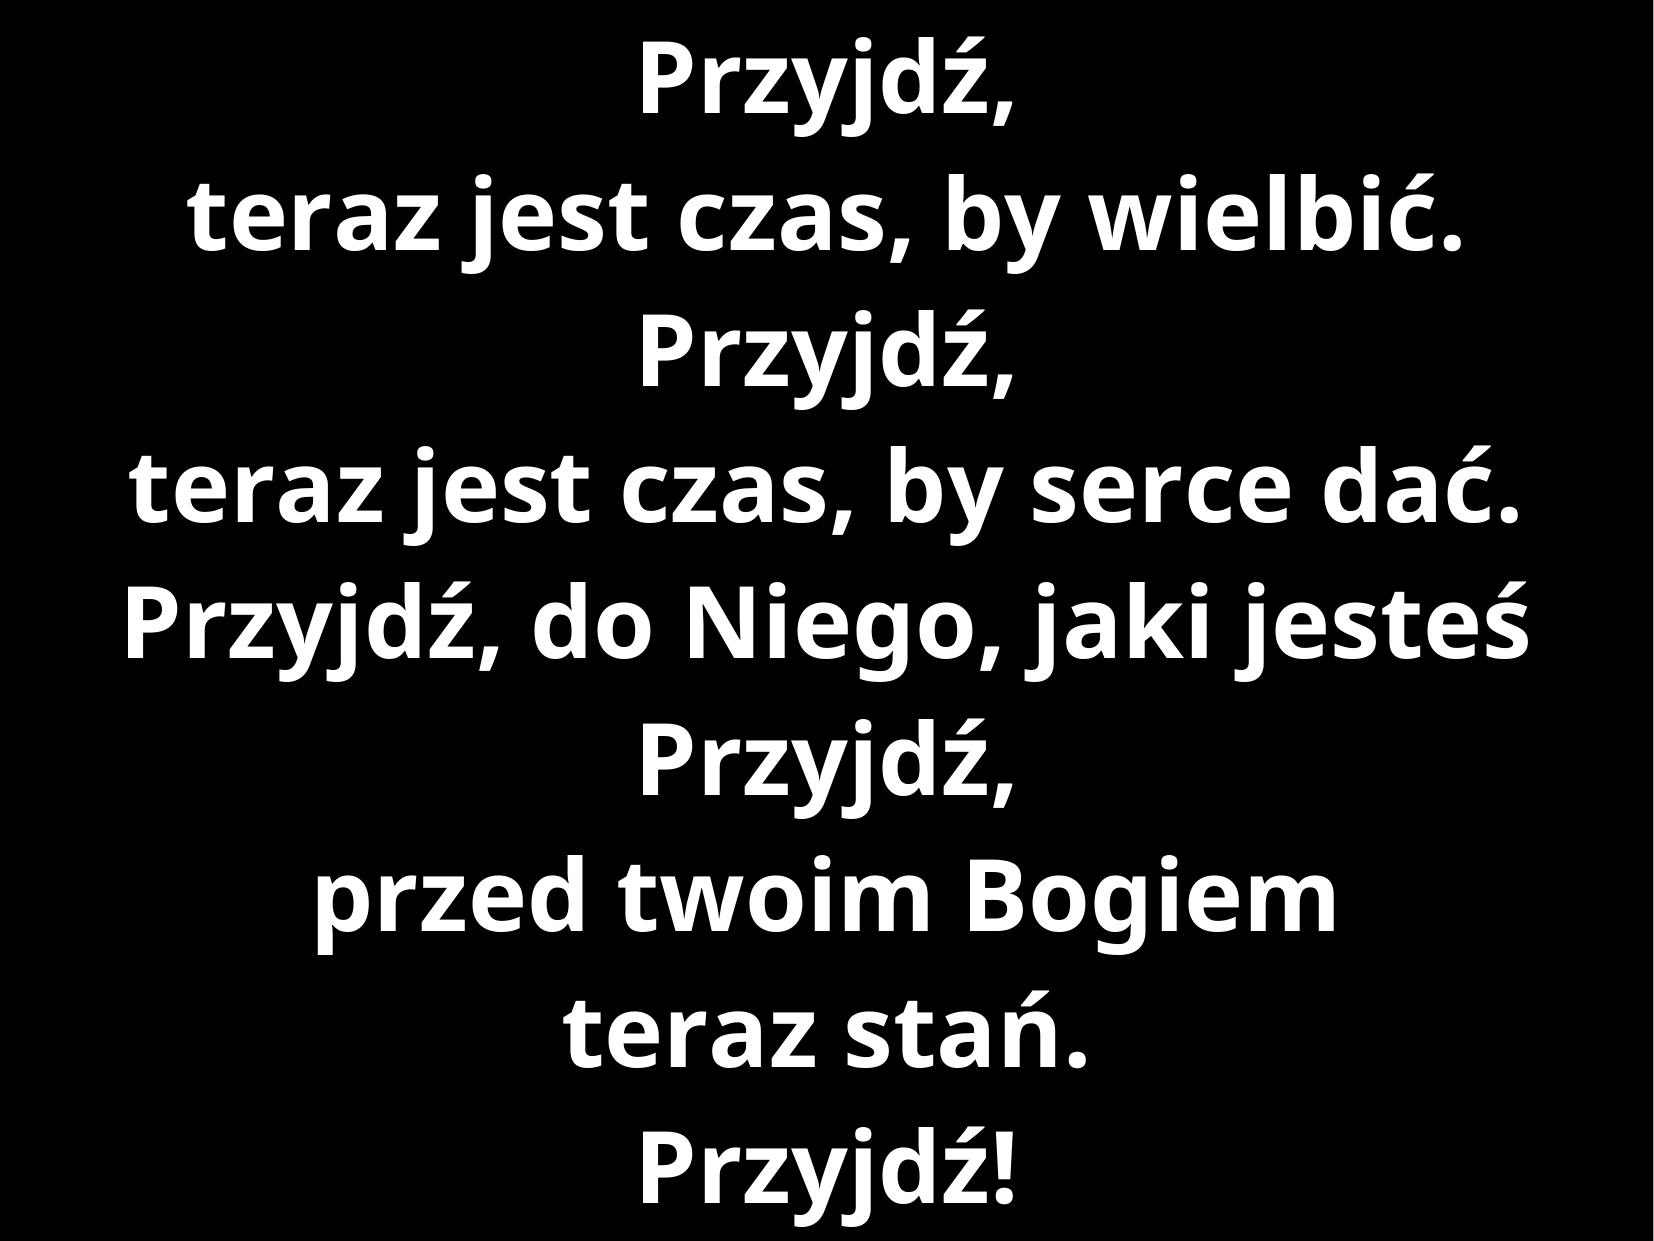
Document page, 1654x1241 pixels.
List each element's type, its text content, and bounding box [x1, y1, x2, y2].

title Przyjdź, teraz jest czas, by wielbić. Przyjdź, teraz jest czas, by serce dać. Przyjdź, do Niego, jaki jesteś Przyjdź, przed twoim Bogiem teraz stań. Przyjdź! [0, 0, 1654, 1241]
